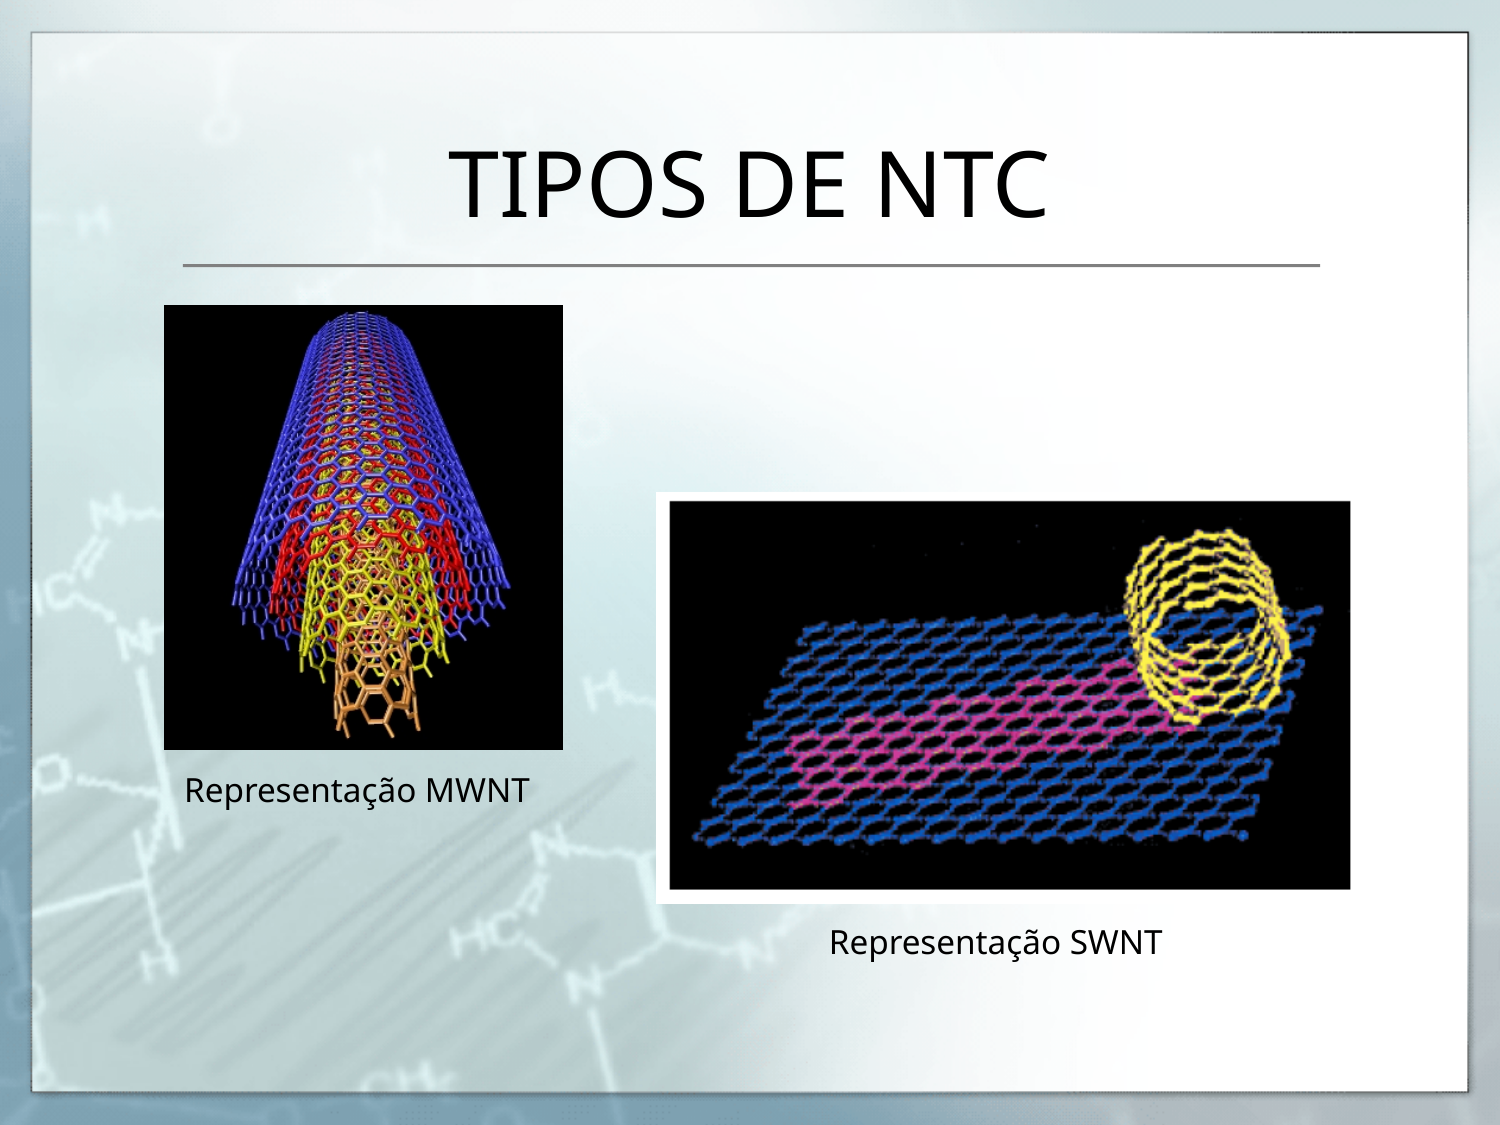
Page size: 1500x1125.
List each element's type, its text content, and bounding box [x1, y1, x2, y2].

text_box Representação MWNT [117, 761, 598, 817]
text_box Representação SWNT [656, 913, 1336, 969]
text_box TIPOS DE NTC [62, 93, 1438, 269]
picture [0, 0, 1500, 1125]
